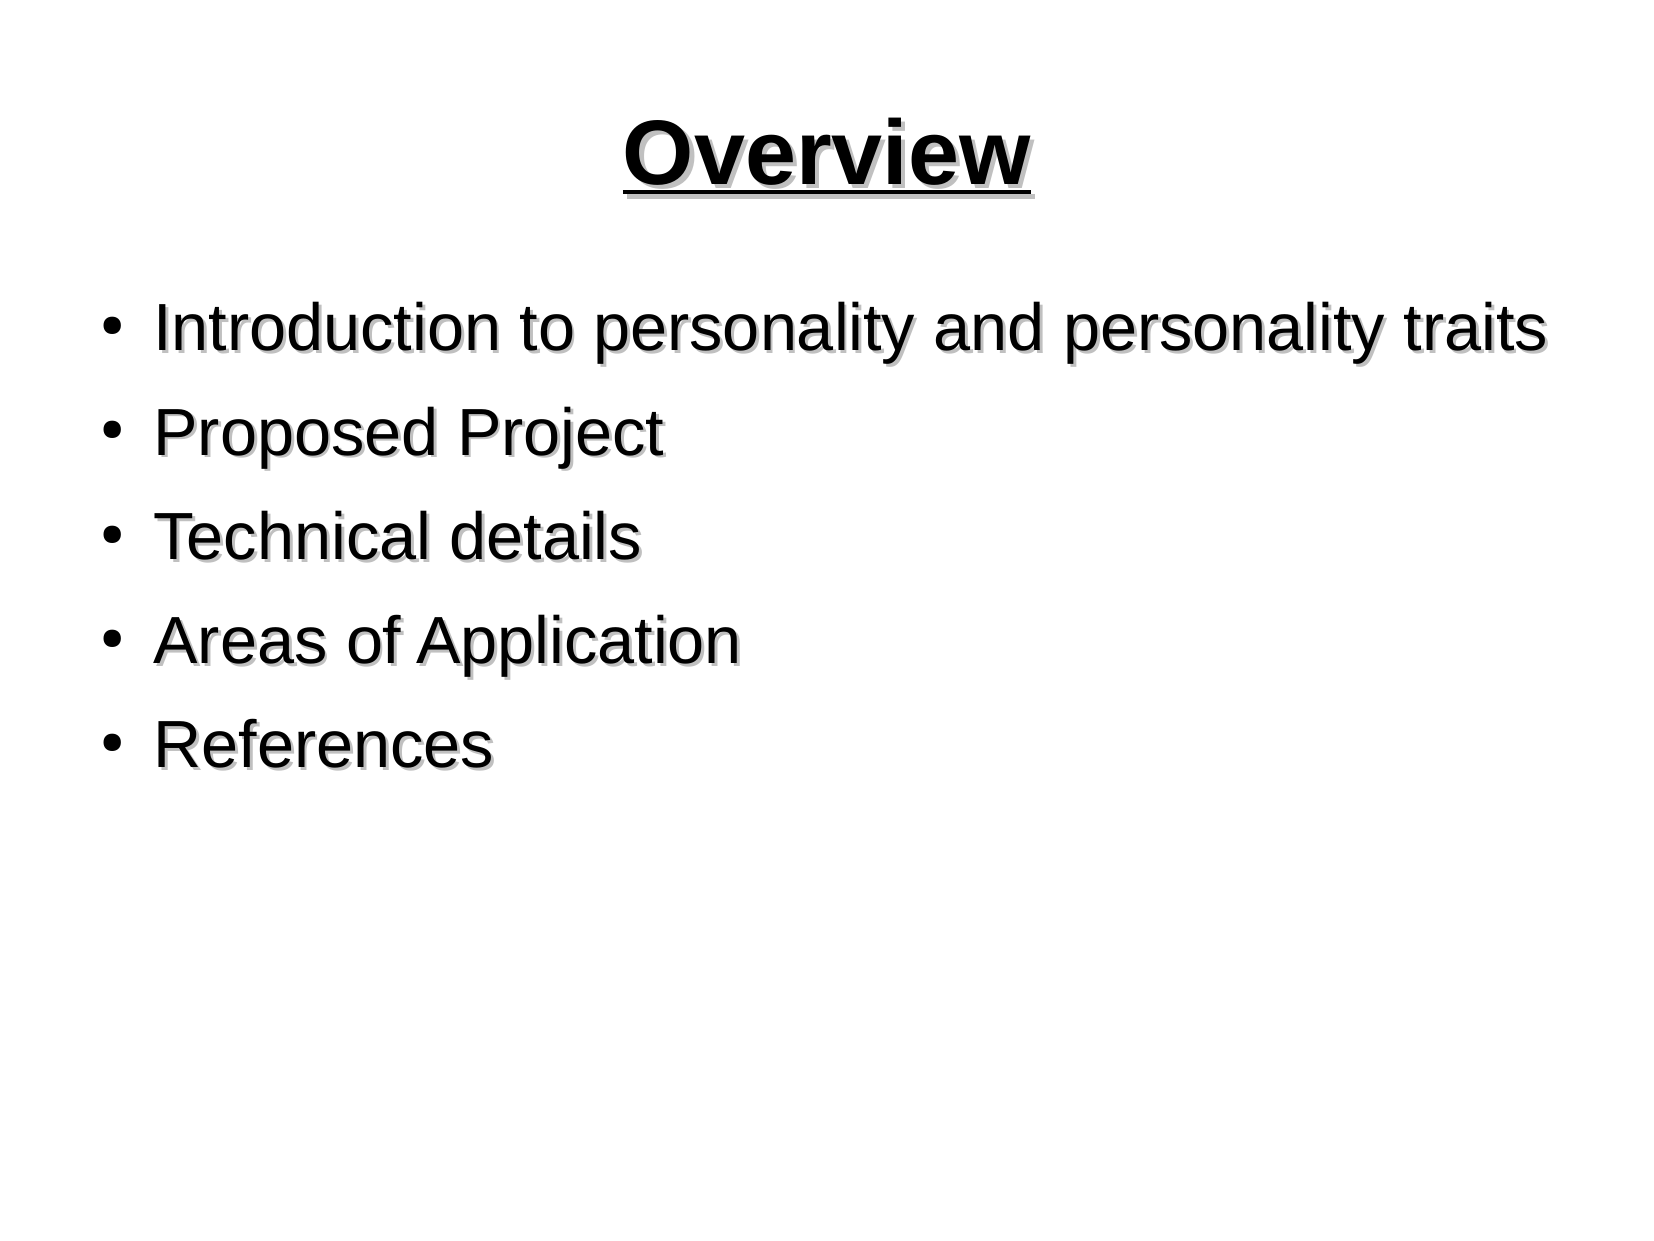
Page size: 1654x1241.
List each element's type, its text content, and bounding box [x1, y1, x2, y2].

title Overview [82, 49, 1571, 257]
list Introduction to personality and personality traits Proposed Project Technical details Areas of Application References [82, 290, 1571, 1010]
